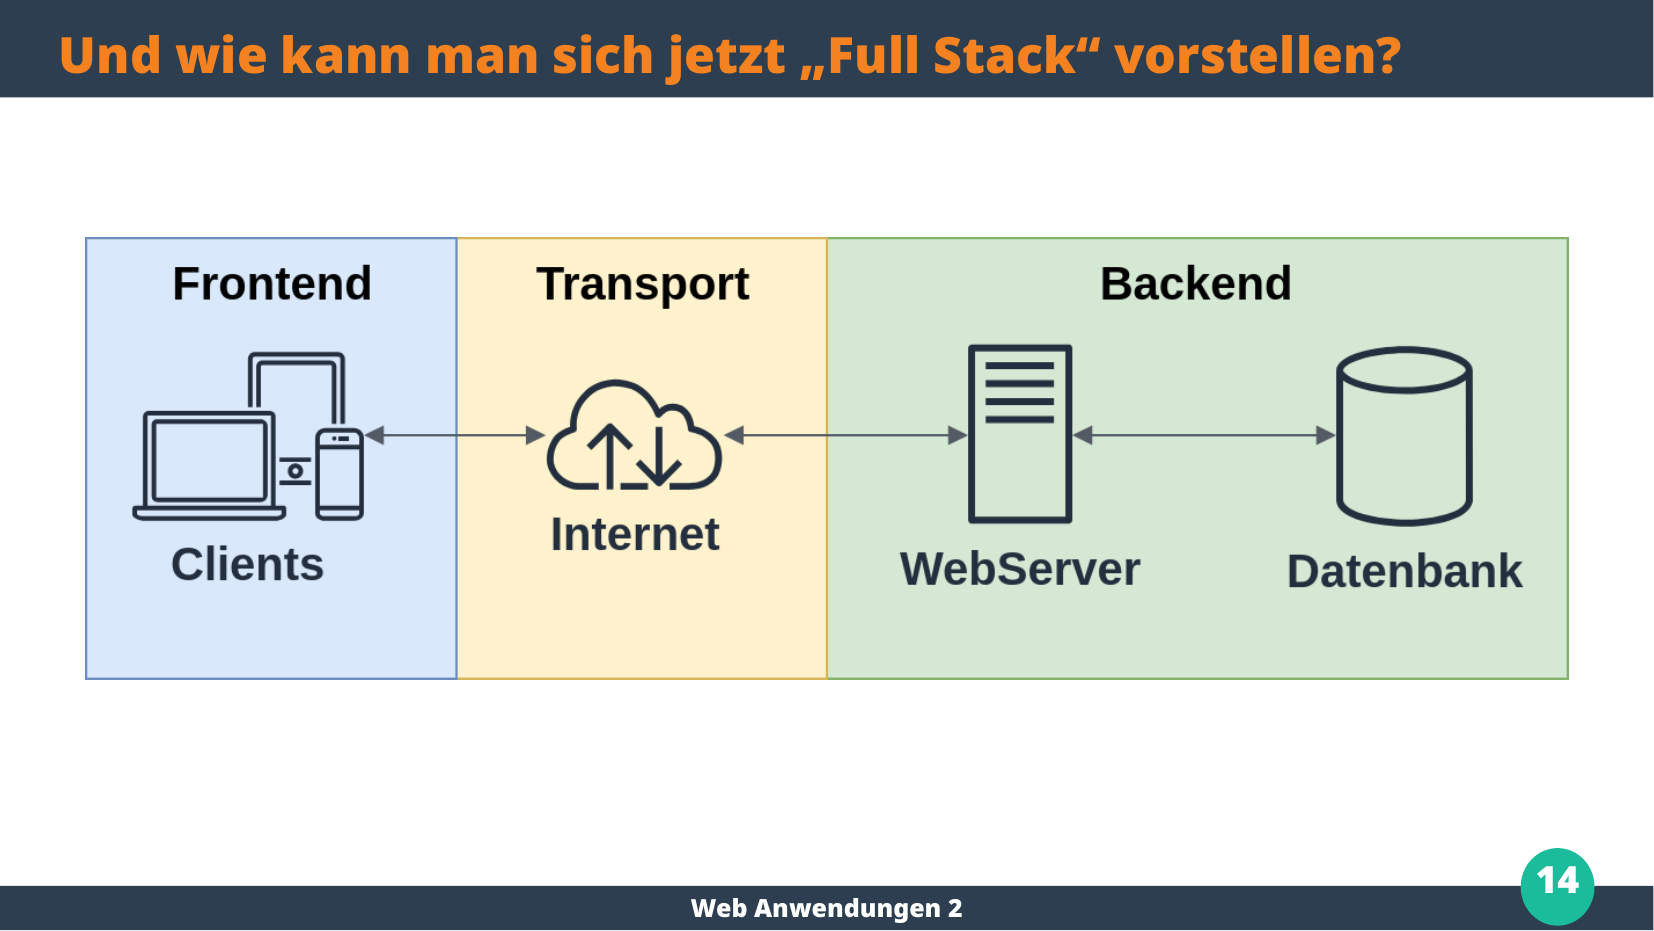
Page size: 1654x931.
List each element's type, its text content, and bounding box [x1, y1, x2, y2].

title Und wie kann man sich jetzt „Full Stack“ vorstellen? [59, 8, 1595, 89]
picture [85, 237, 1569, 680]
